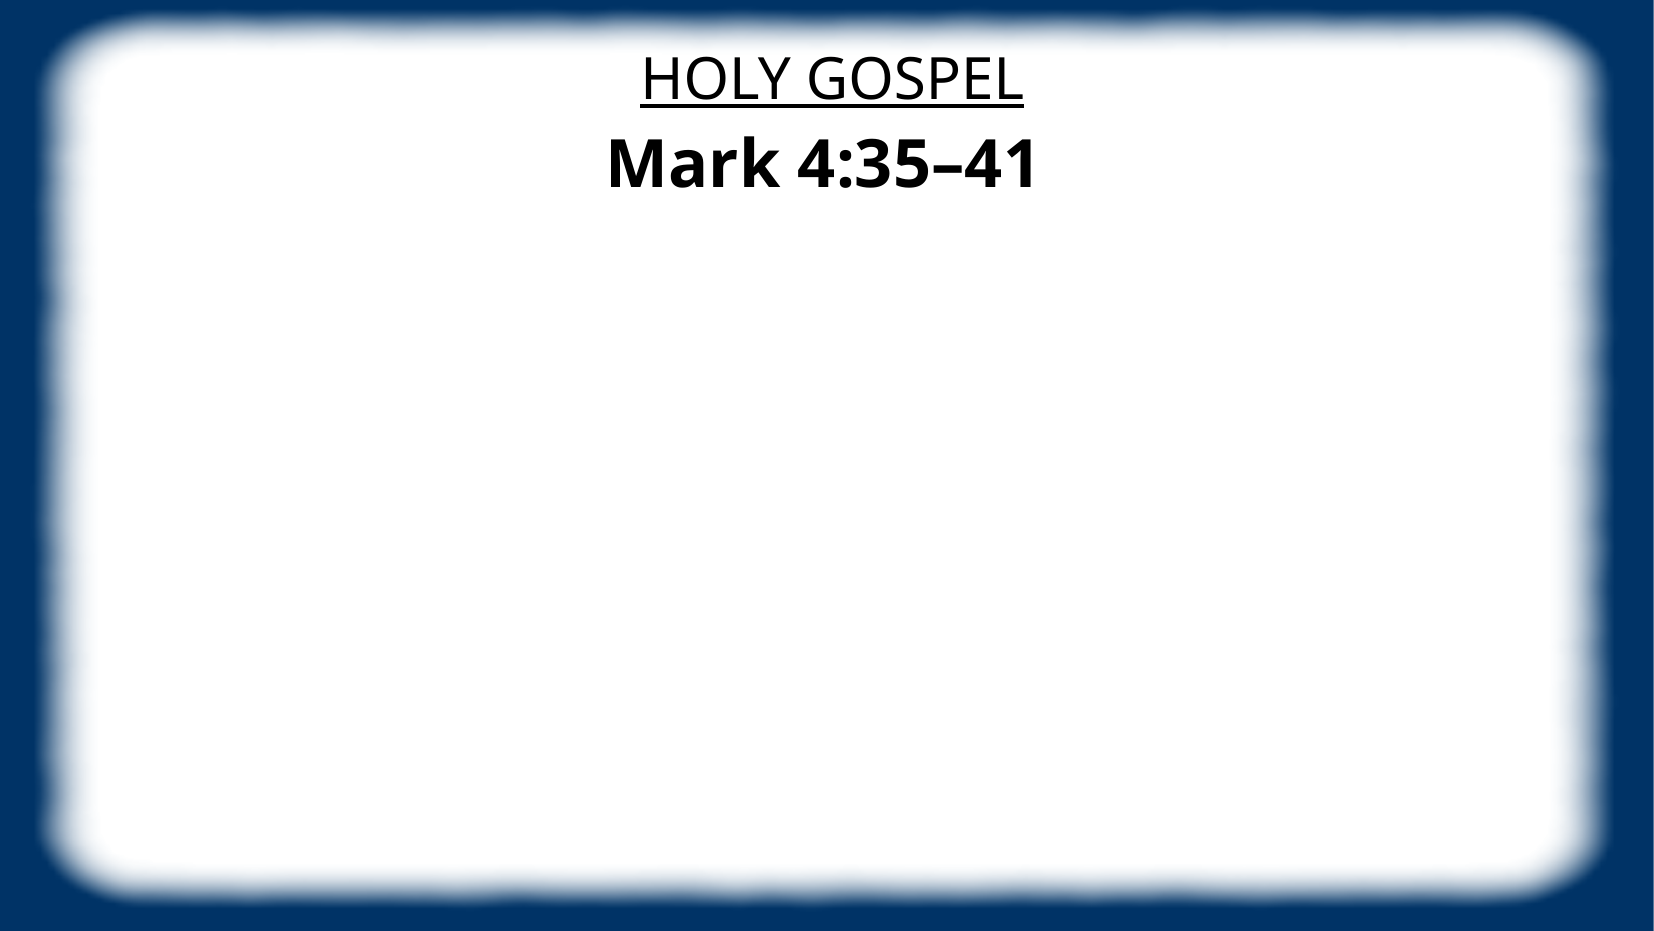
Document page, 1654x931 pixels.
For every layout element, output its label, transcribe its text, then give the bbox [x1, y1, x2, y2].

picture [0, 0, 1654, 931]
text_box HOLY GOSPEL Mark 4:35–41 [75, 30, 1591, 211]
